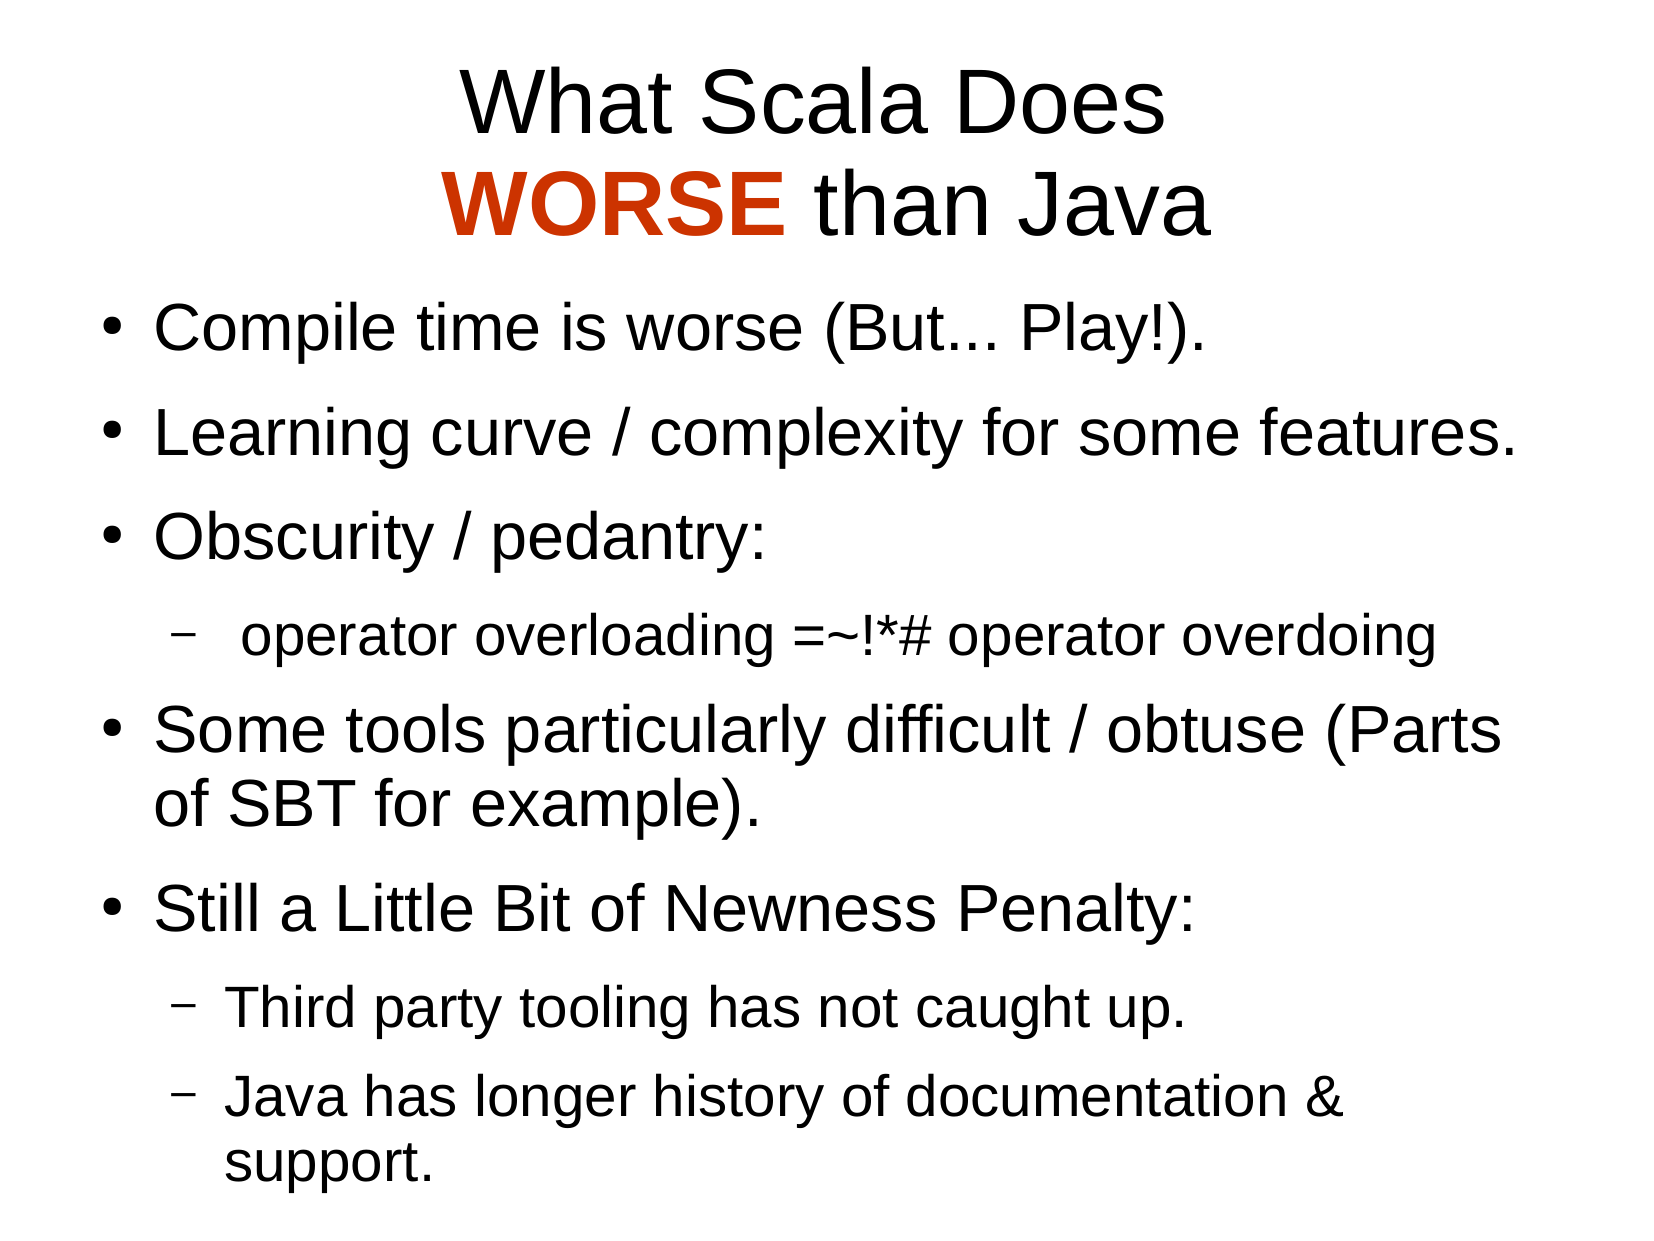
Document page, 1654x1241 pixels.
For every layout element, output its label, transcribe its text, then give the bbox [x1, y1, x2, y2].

title What Scala Does WORSE than Java [82, 49, 1571, 257]
list Compile time is worse (But... Play!). Learning curve / complexity for some features. Obscurity / pedantry: operator overloading =~!*# operator overdoing Some tools particularly difficult / obtuse (Parts of SBT for example). Still a Little Bit of Newness Penalty: Third party tooling has not caught up. Java has longer history of documentation & support. [82, 290, 1571, 1010]
